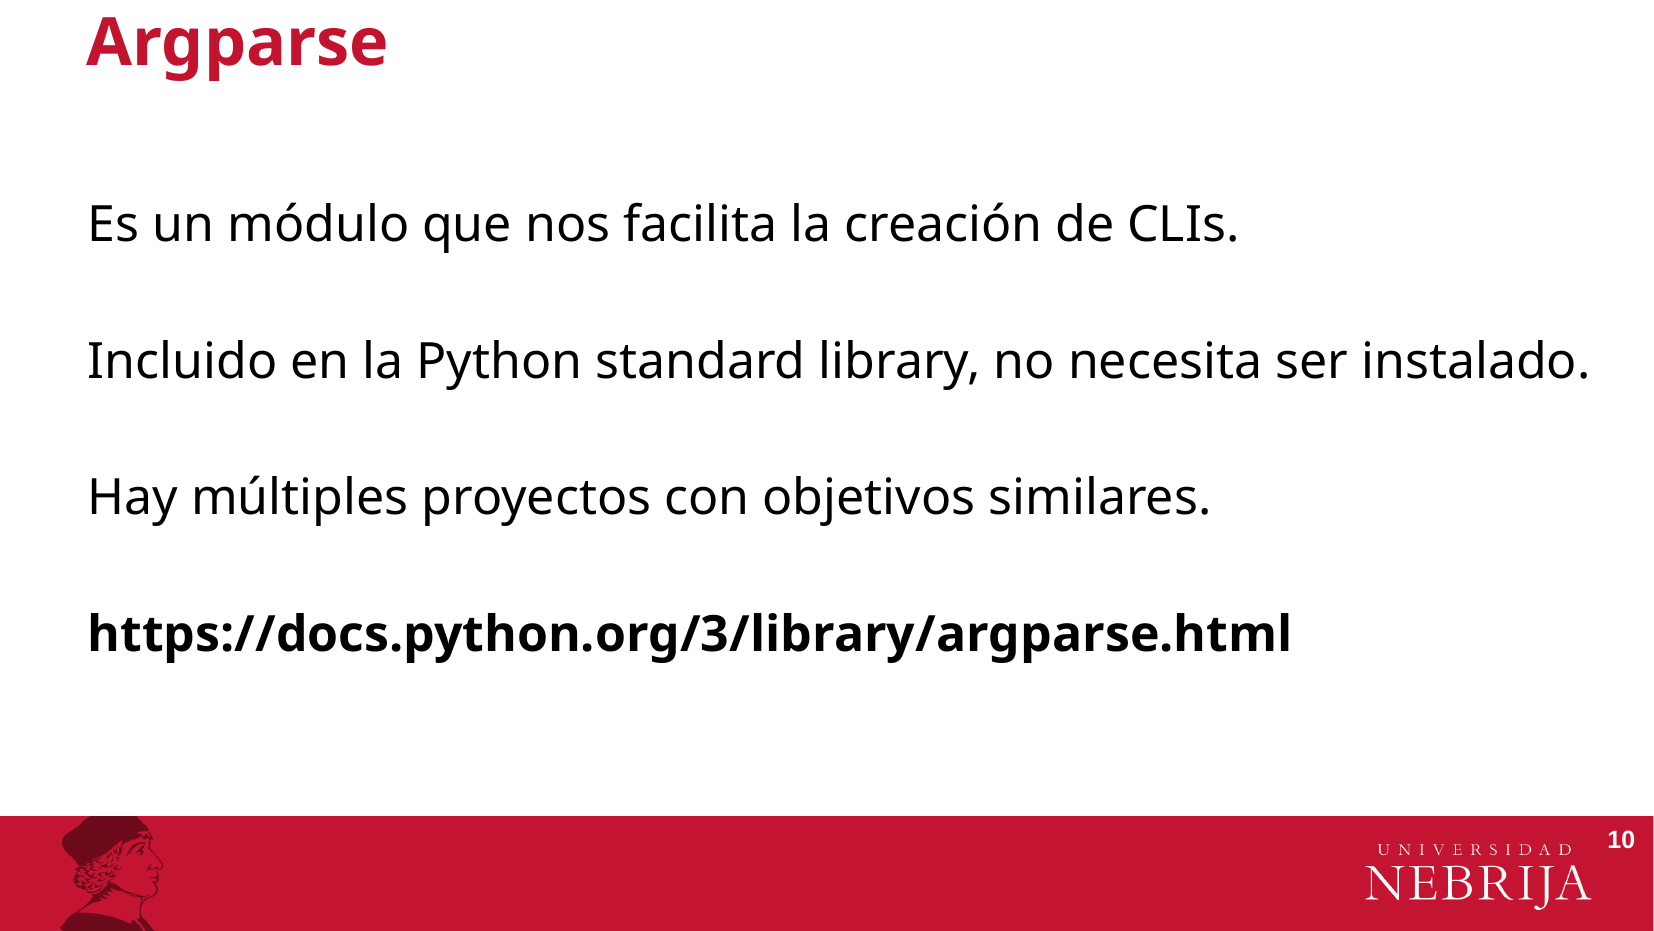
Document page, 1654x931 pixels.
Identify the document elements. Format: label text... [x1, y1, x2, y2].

picture [0, 816, 1654, 931]
text_box Es un módulo que nos facilita la creación de CLIs. Incluido en la Python standard library, no necesita ser instalado. Hay múltiples proyectos con objetivos similares. https://docs.python.org/3/library/argparse.html [37, 112, 1651, 788]
text_box Argparse [0, 0, 1650, 87]
